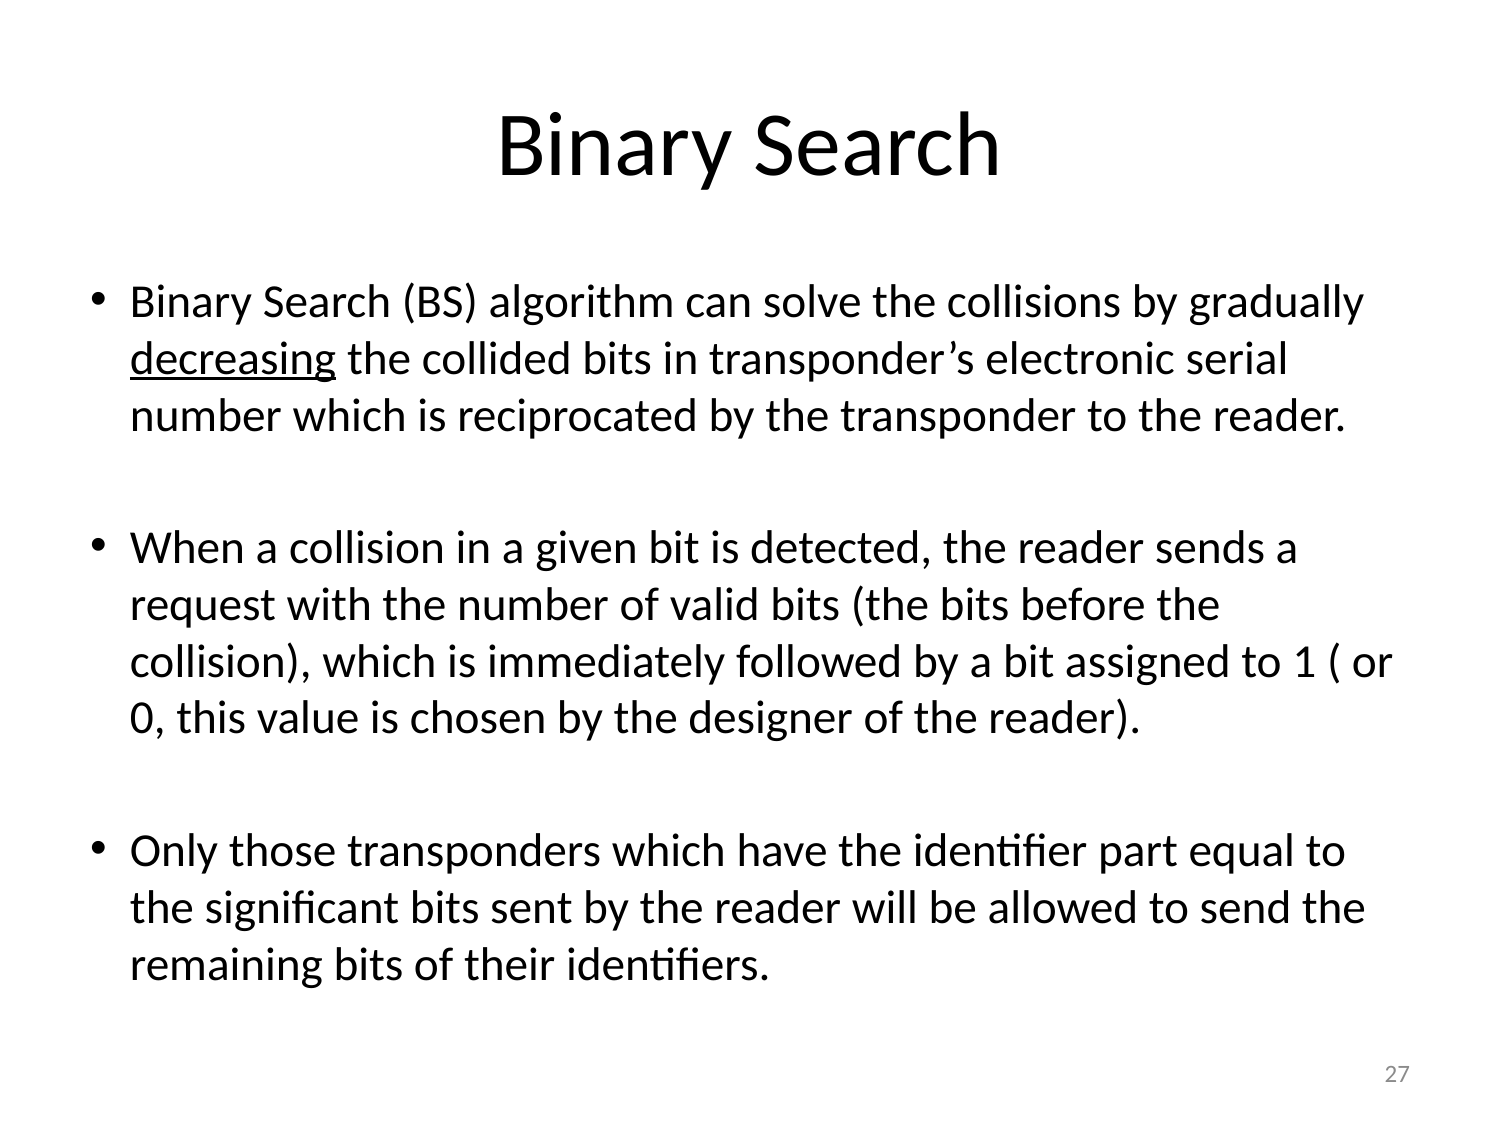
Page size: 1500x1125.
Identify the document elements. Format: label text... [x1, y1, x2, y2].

slide_number <number> [1074, 1042, 1425, 1103]
title Binary Search [75, 45, 1425, 233]
list Binary Search (BS) algorithm can solve the collisions by gradually decreasing the collided bits in transponder’s electronic serial number which is reciprocated by the transponder to the reader. When a collision in a given bit is detected, the reader sends a request with the number of valid bits (the bits before the collision), which is immediately followed by a bit assigned to 1 ( or 0, this value is chosen by the designer of the reader). Only those transponders which have the identifier part equal to the significant bits sent by the reader will be allowed to send the remaining bits of their identifiers. [75, 262, 1425, 1005]
